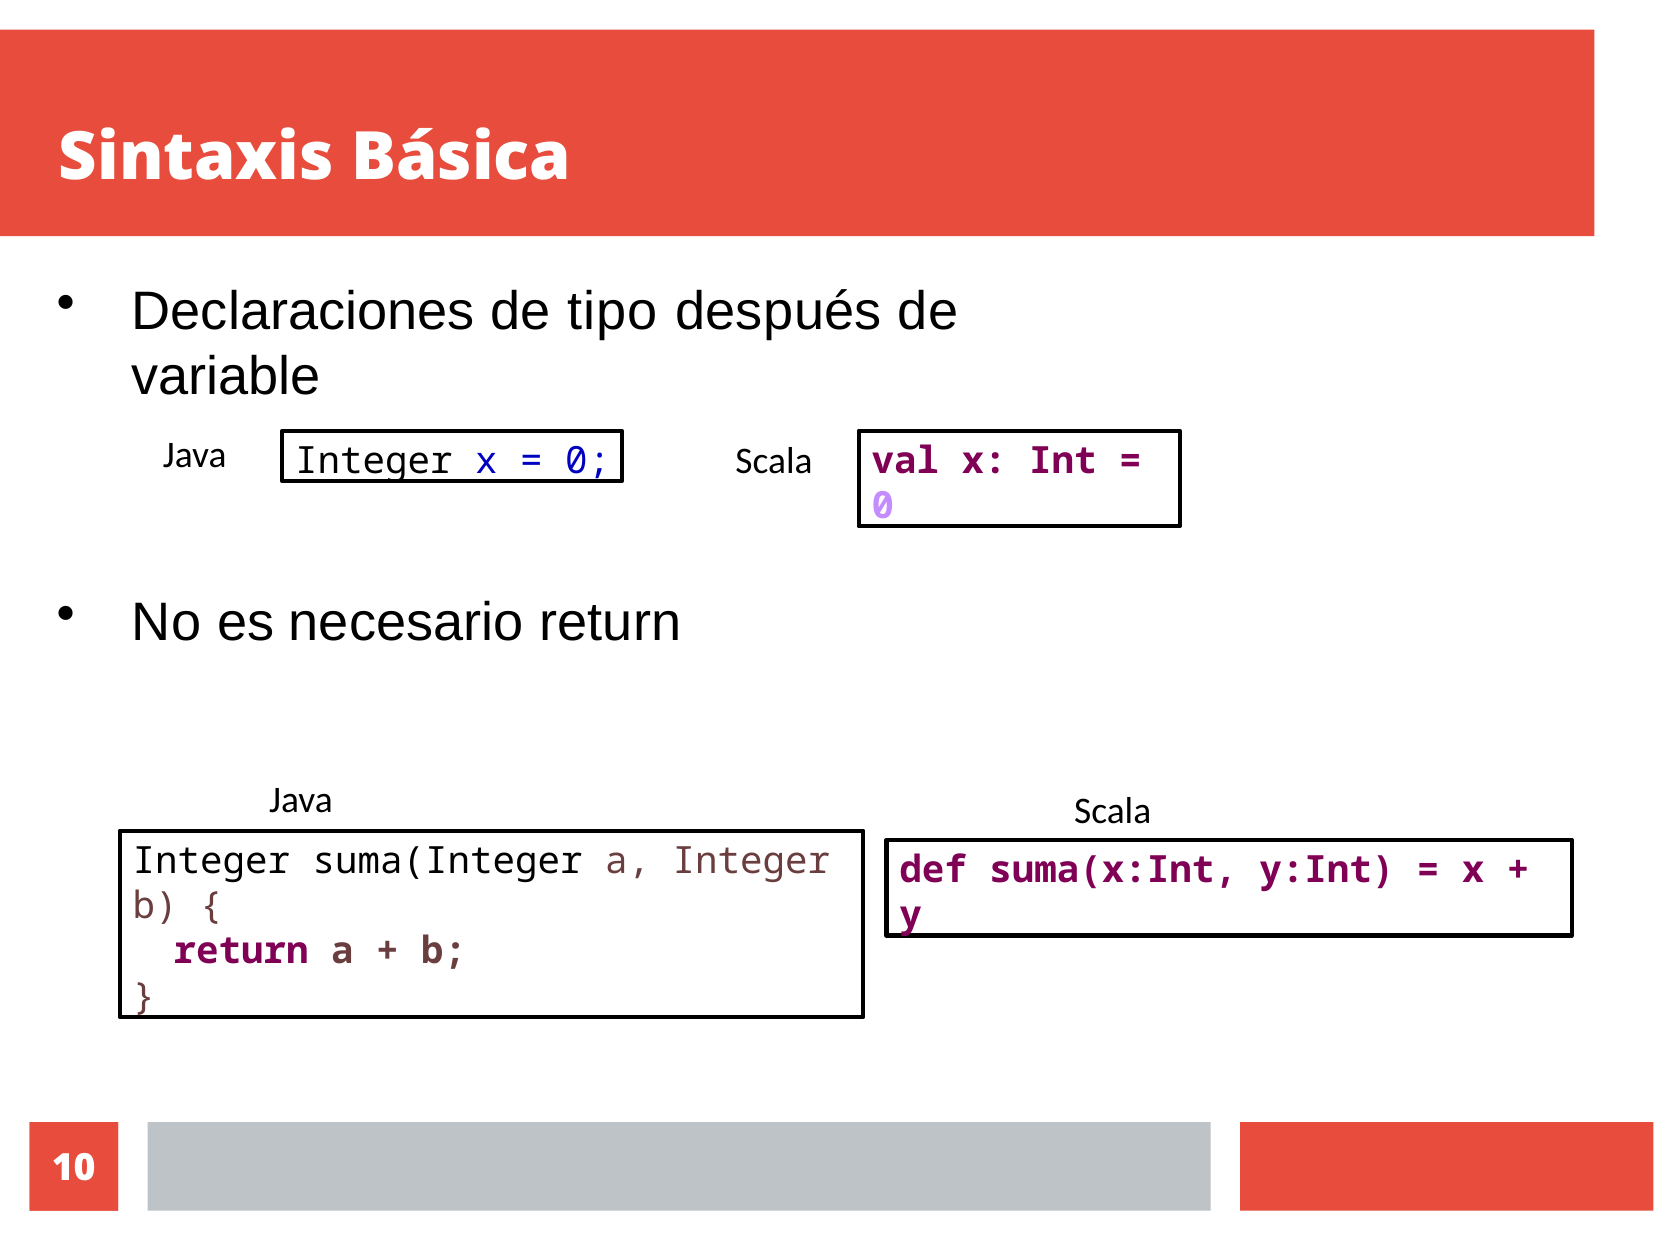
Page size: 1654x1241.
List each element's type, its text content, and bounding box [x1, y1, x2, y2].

title Sintaxis Básica [59, 66, 1595, 200]
text_box No es necesario return [54, 586, 683, 652]
text_box Java [160, 430, 386, 476]
text_box Scala [733, 436, 1204, 482]
text_box Integer suma(Integer a, Integer b) { return a + b; } [119, 830, 864, 1018]
text_box val x: Int = 0 [858, 482, 1180, 527]
text_box Java [267, 774, 361, 820]
text_box Scala [1072, 786, 1220, 832]
text_box def suma(x:Int, y:Int) = x + y [886, 840, 1572, 936]
text_box Declaraciones de tipo después de variable [54, 275, 1163, 488]
